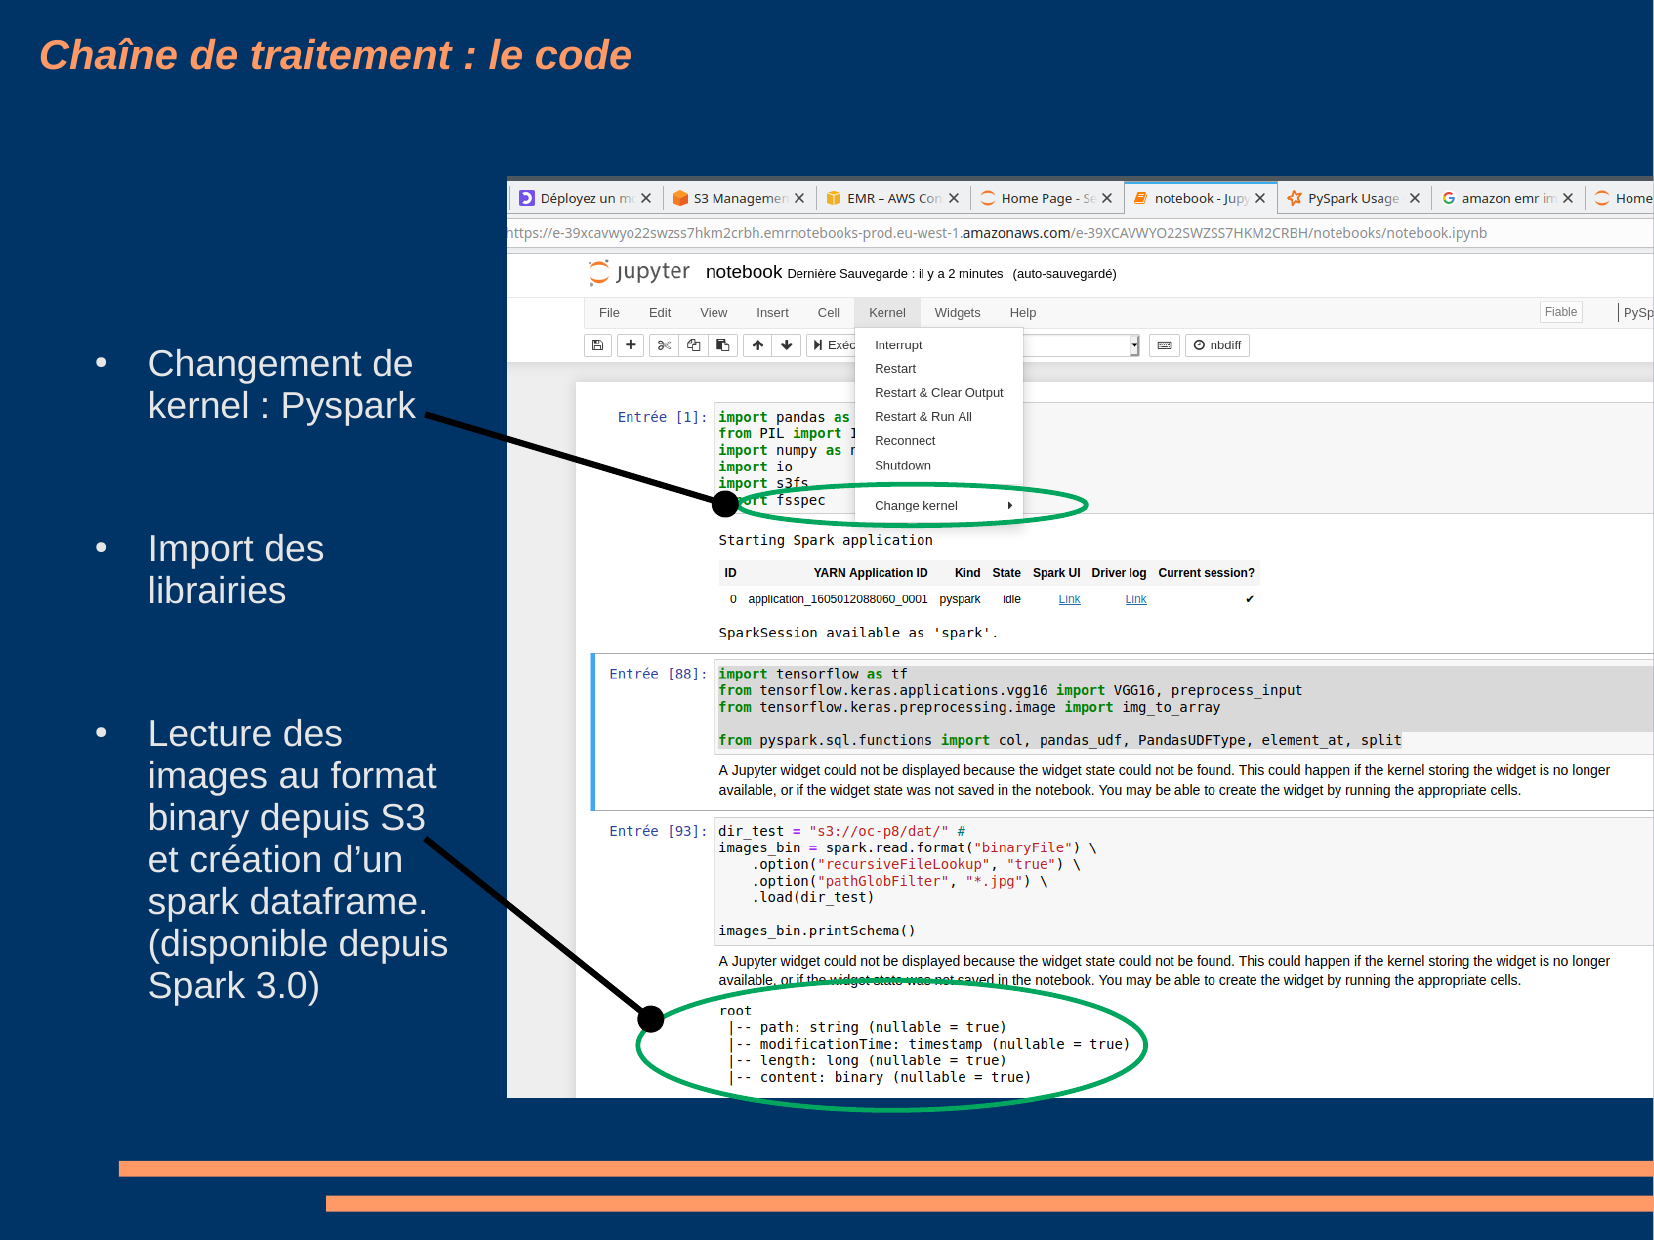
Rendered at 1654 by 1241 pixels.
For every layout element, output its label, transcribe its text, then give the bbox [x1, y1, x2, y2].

picture [641, 983, 1143, 1098]
picture [507, 909, 725, 1098]
title Chaîne de traitement : le code [38, 0, 1451, 130]
picture [742, 487, 1083, 523]
picture [507, 176, 1654, 1098]
list Changement de kernel : Pyspark Import des librairies Lecture des images au format binary depuis S3 et création d’un spark dataframe. (disponible depuis Spark 3.0) [76, 342, 449, 1108]
